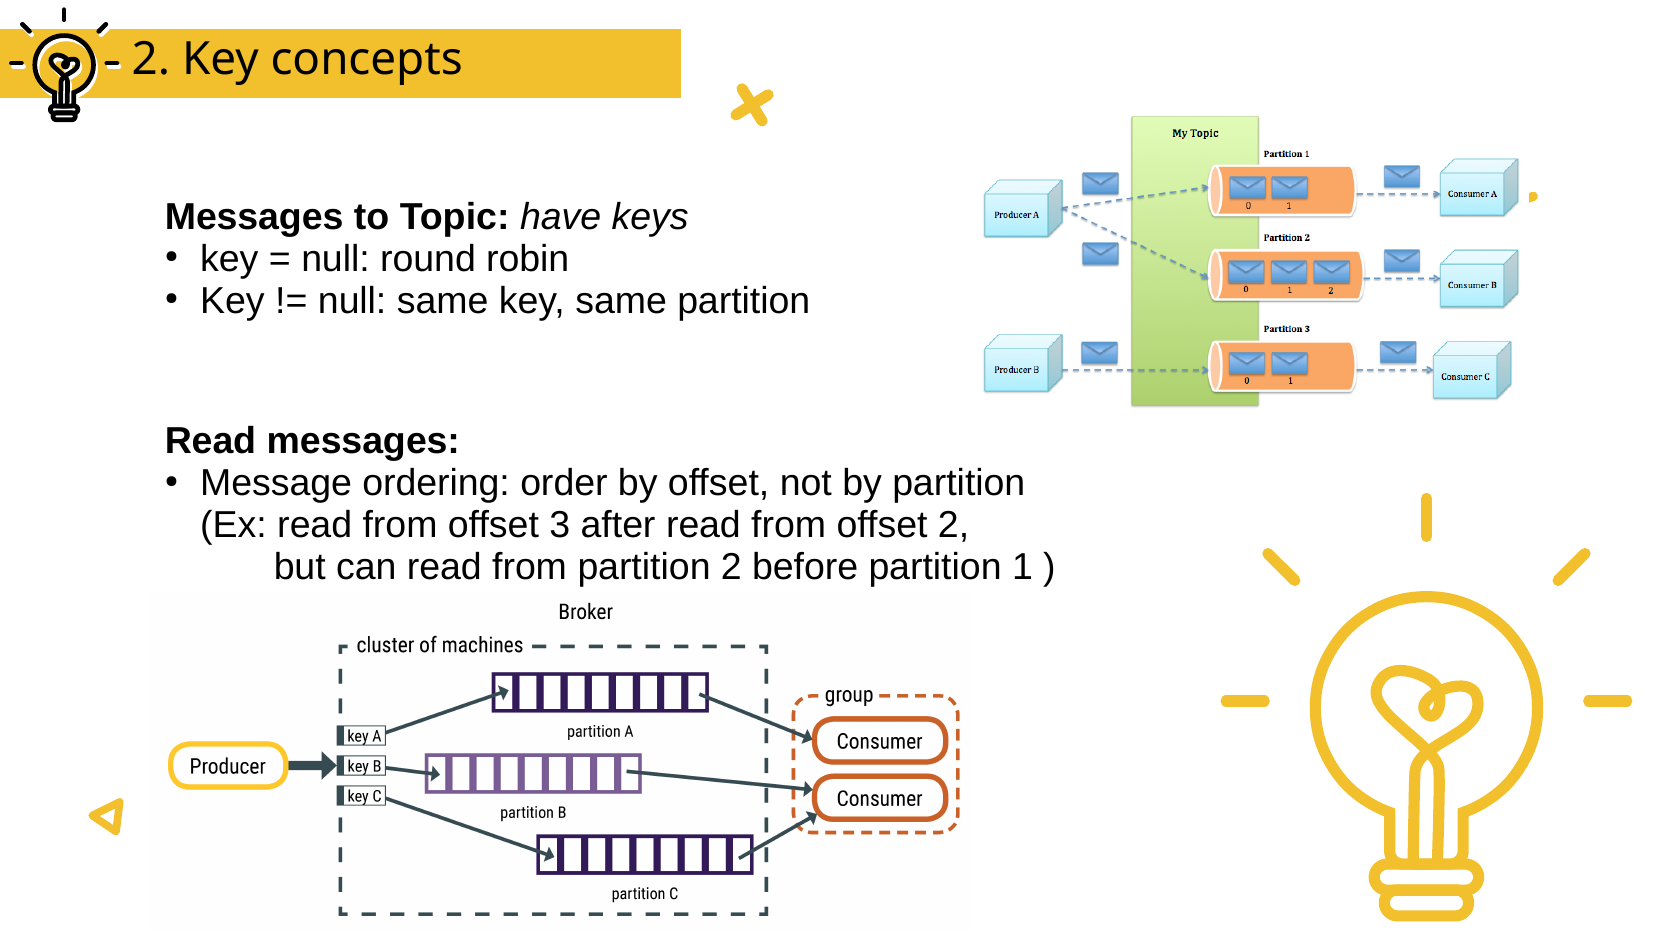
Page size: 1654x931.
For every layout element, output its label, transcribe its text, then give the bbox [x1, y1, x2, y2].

title 2. Key concepts [131, 16, 578, 97]
picture [975, 102, 1529, 413]
text_box Read messages: Message ordering: order by offset, not by partition (Ex: read from offset 3 after read from offset 2, but can read from partition 2 before partition 1 ) [150, 412, 1088, 722]
picture [150, 592, 970, 931]
text_box Messages to Topic: have keys key = null: round robin Key != null: same key, same partition [150, 187, 938, 412]
